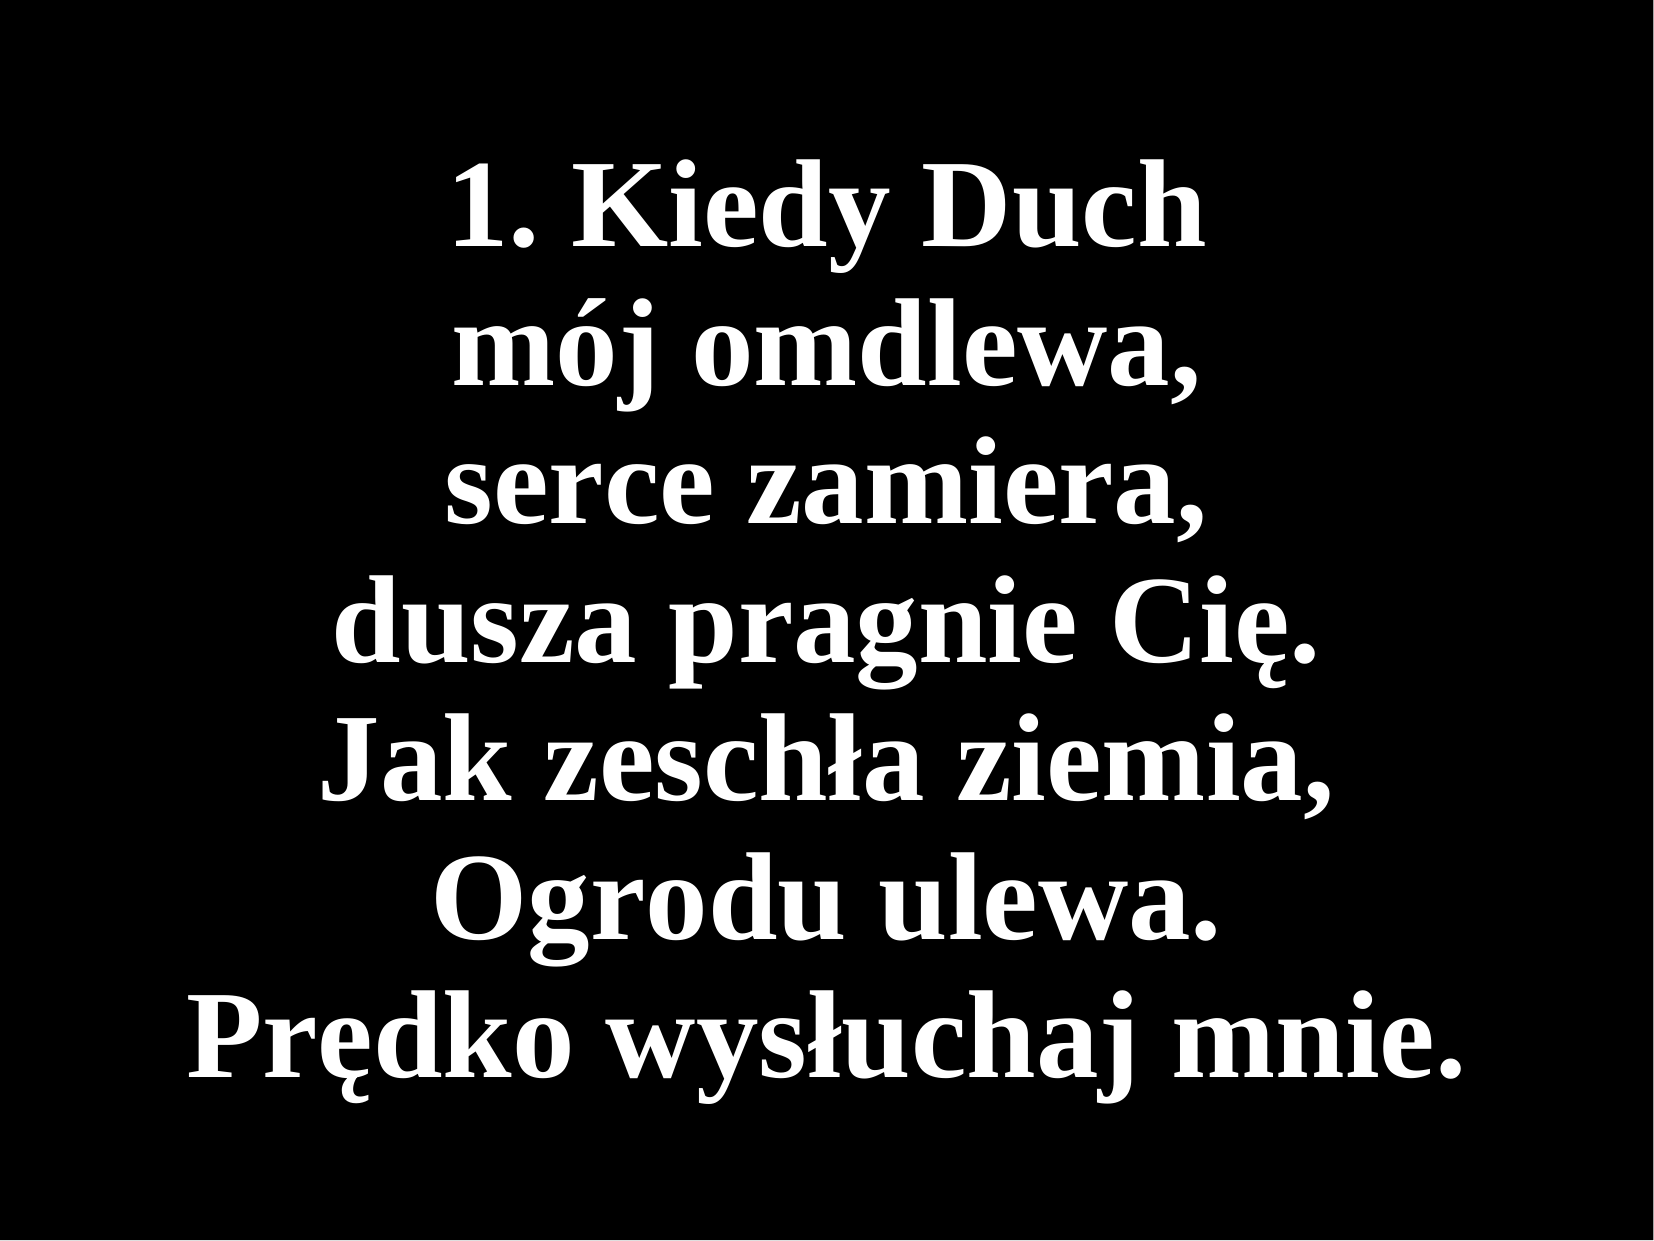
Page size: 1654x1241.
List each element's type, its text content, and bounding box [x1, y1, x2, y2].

title 1. Kiedy Duch mój omdlewa, serce zamiera, dusza pragnie Cię. Jak zeschła ziemia, Ogrodu ulewa. Prędko wysłuchaj mnie. [0, 0, 1654, 1241]
